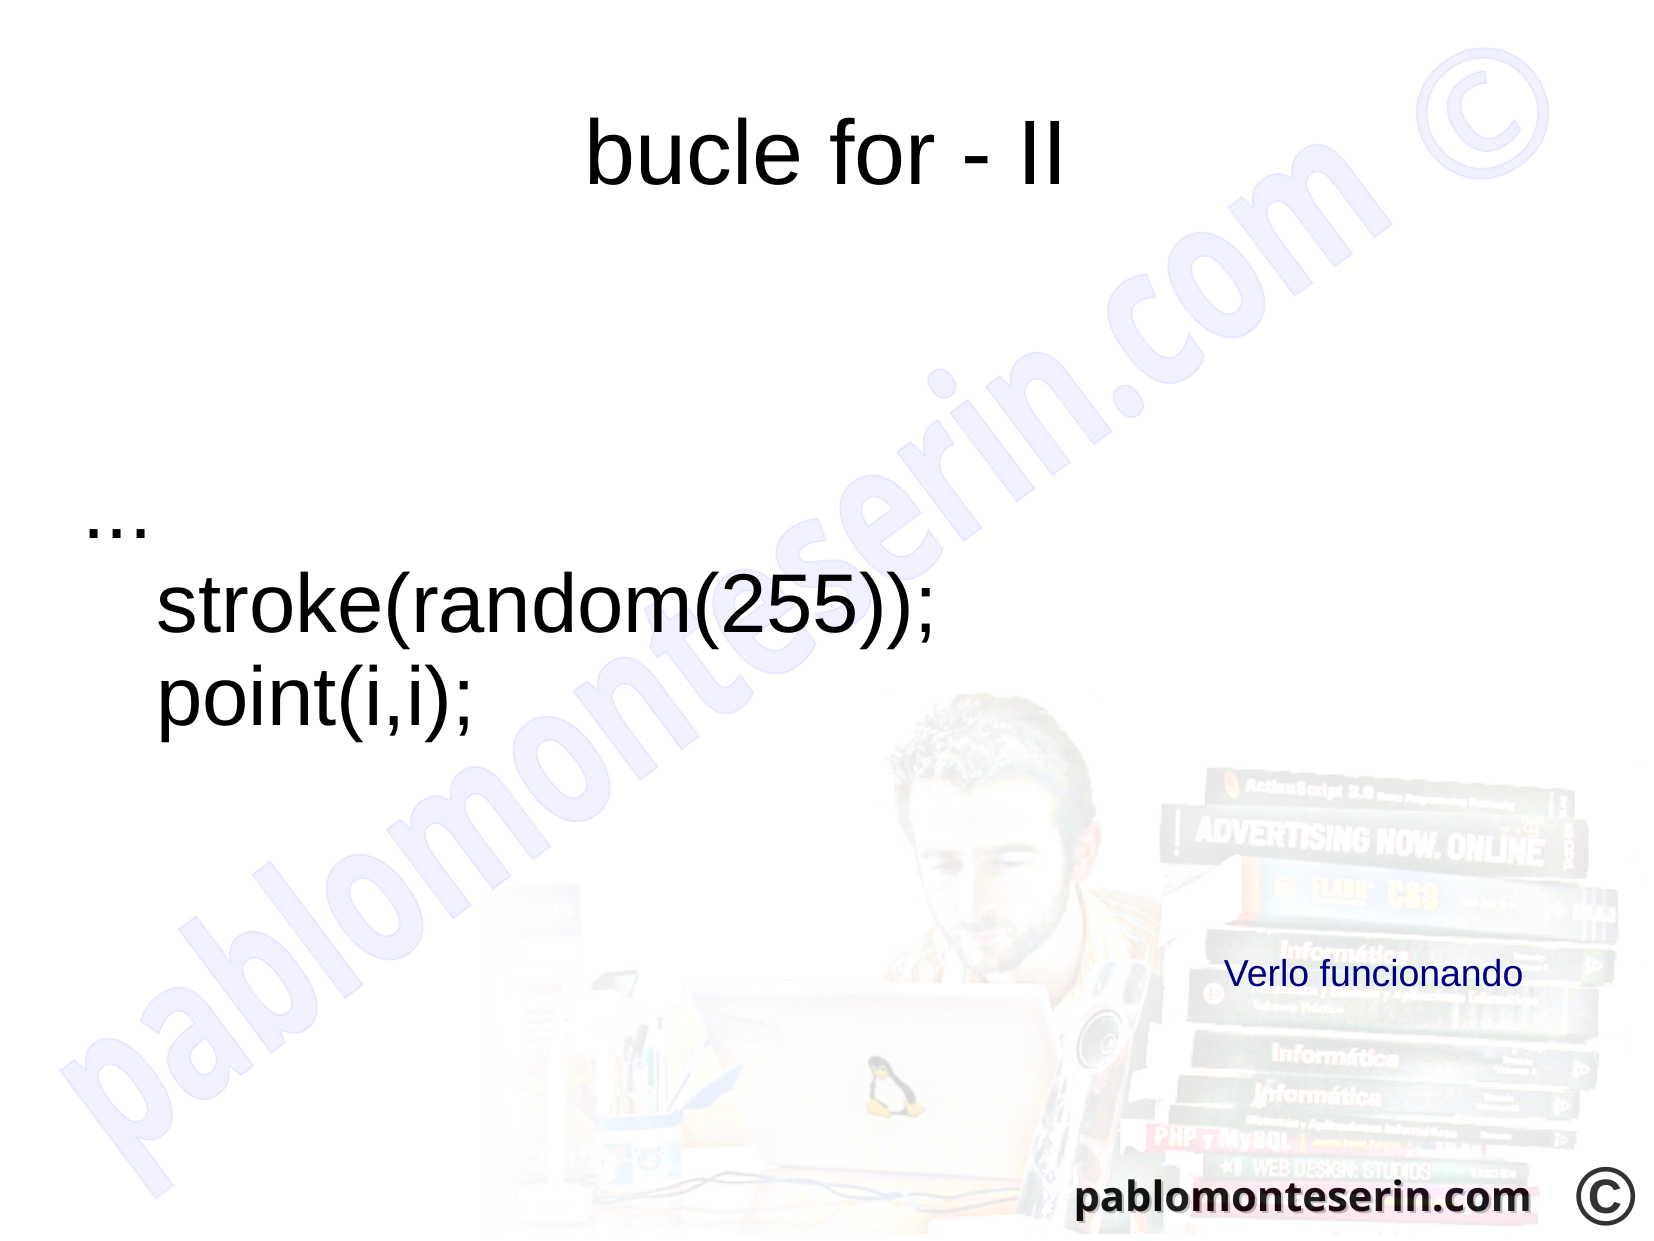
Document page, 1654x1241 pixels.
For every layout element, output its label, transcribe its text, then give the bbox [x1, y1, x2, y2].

subtitle ... stroke(random(255)); point(i,i); [82, 290, 1538, 1010]
title bucle for - II [82, 49, 1571, 257]
text_box Verlo funcionando [1209, 944, 1538, 1002]
picture [468, 674, 1654, 1234]
